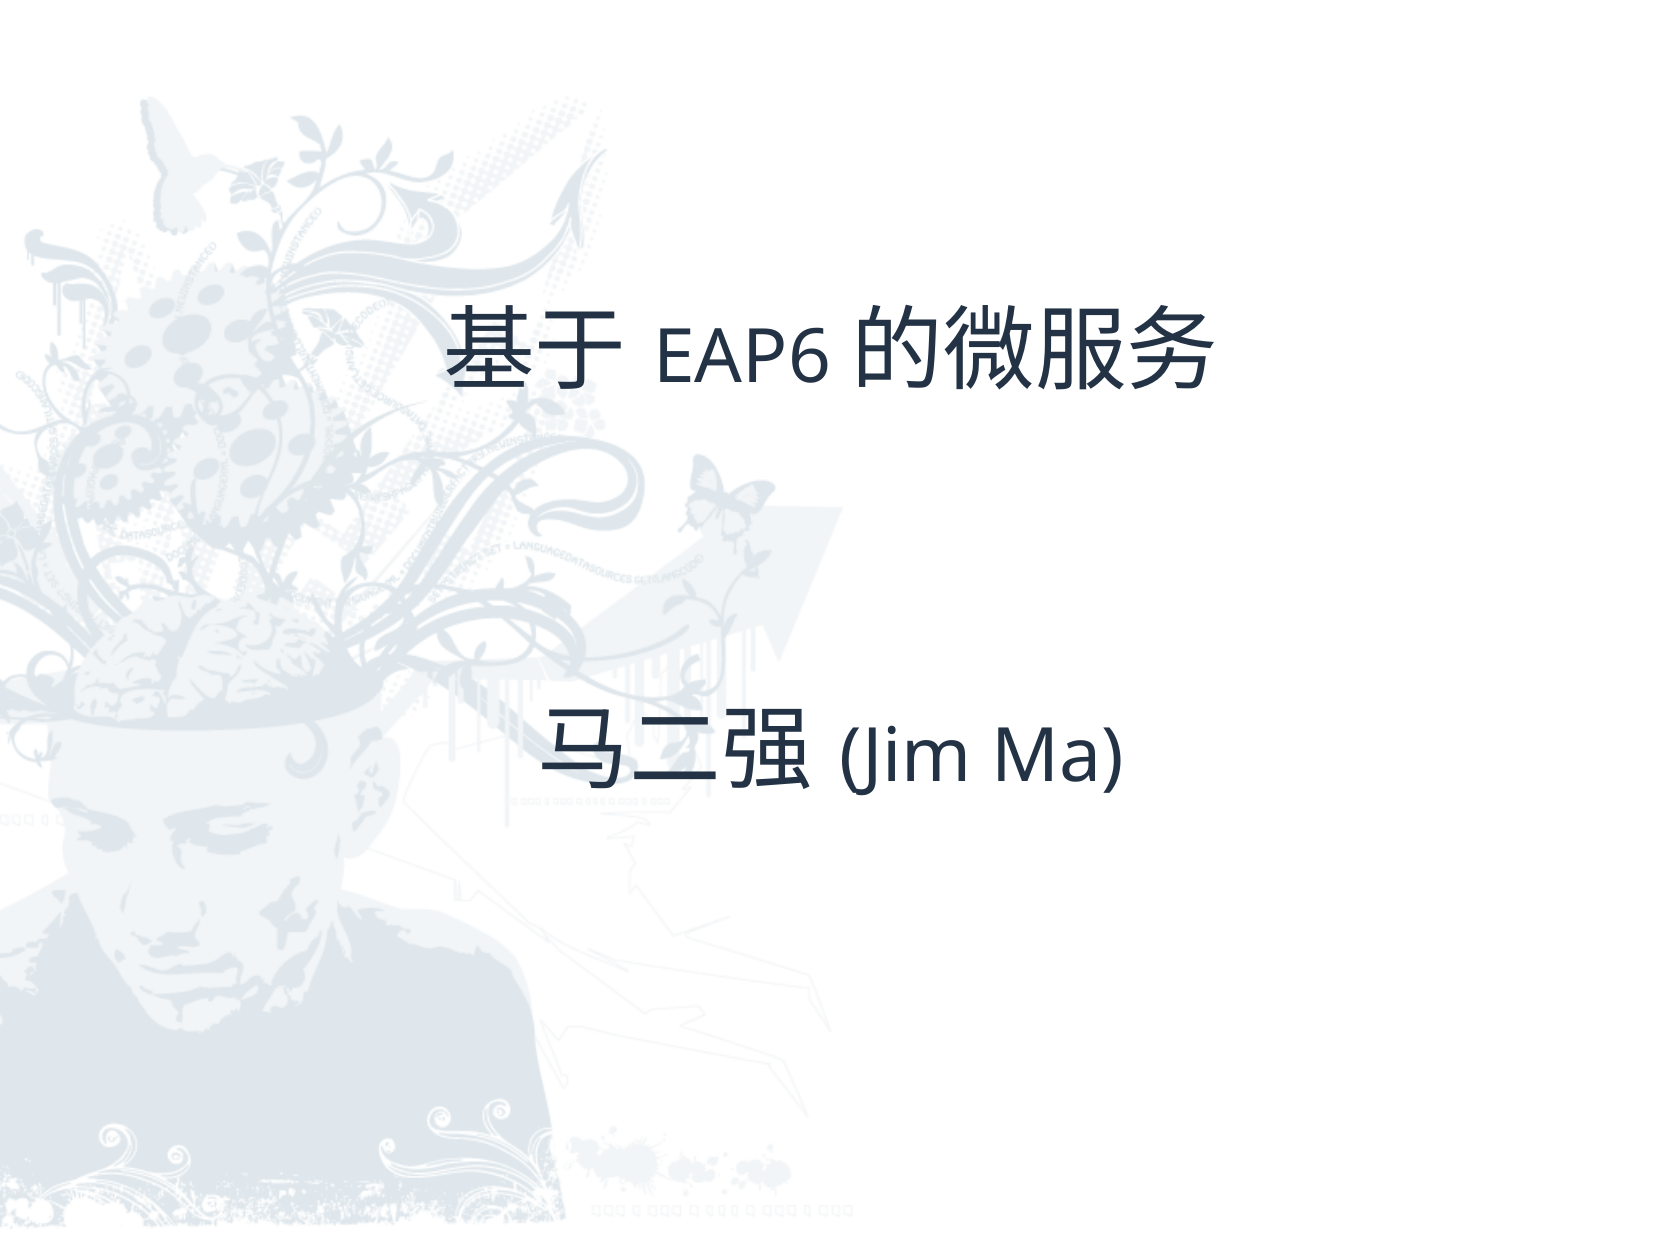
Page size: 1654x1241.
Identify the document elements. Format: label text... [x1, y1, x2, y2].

title 基于EAP6的微服务 马二强(Jim Ma) [86, 326, 1576, 963]
picture [0, 0, 1654, 1241]
